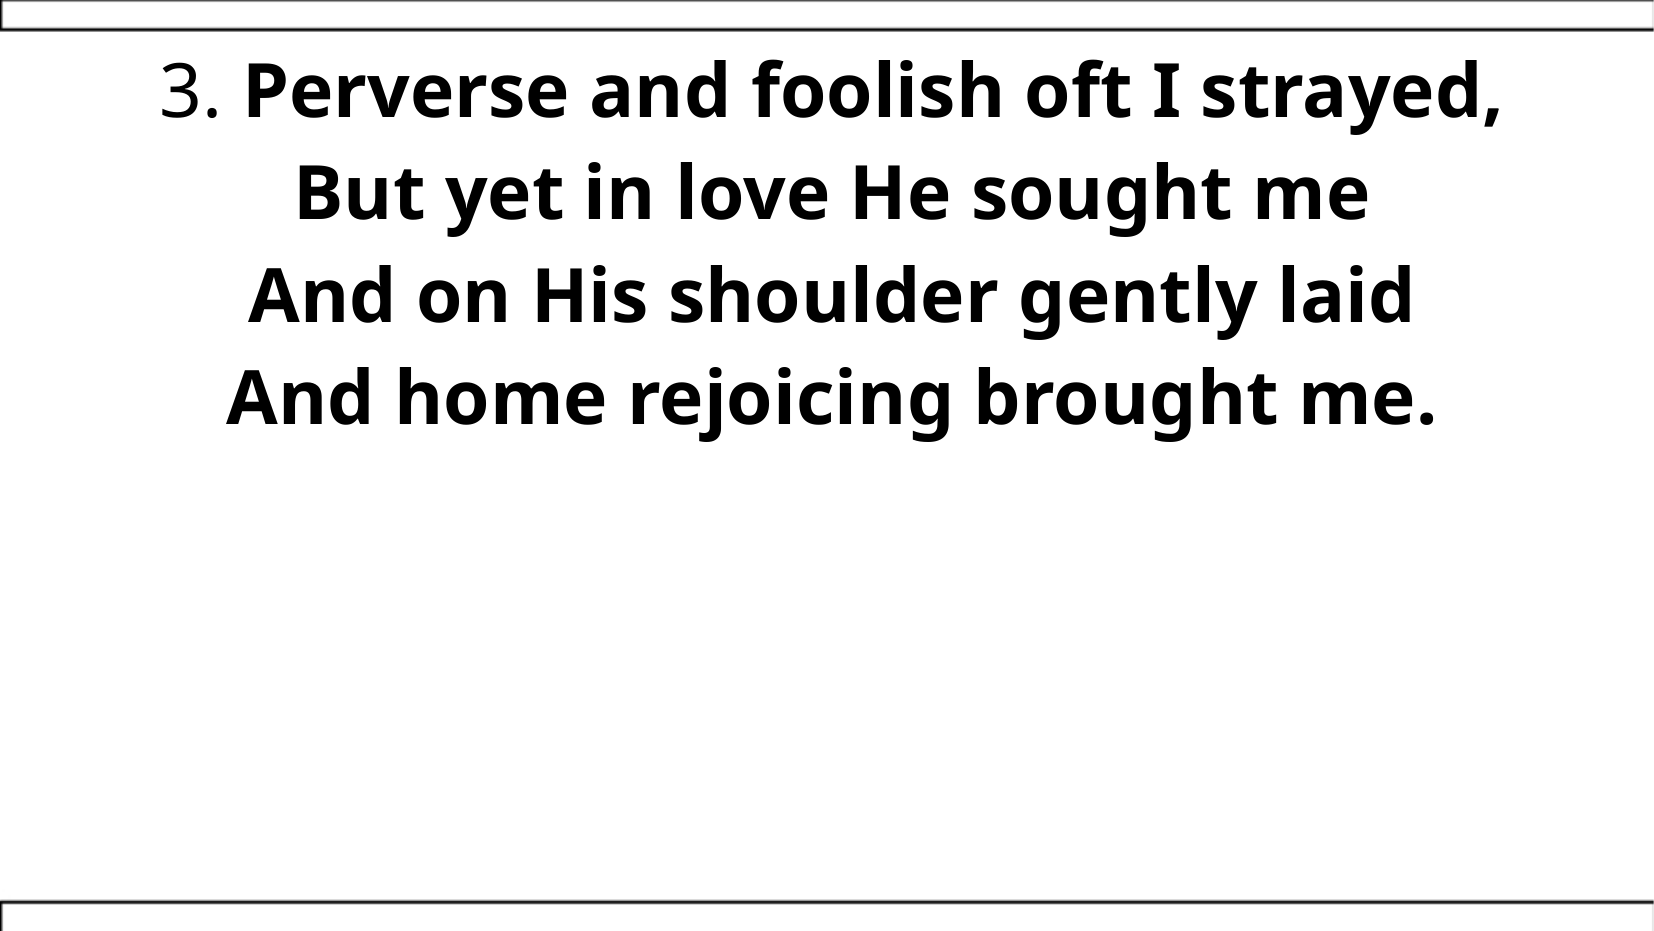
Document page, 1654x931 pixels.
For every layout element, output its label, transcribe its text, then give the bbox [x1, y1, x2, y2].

picture [0, 0, 1654, 931]
text_box 3. Perverse and foolish oft I strayed, But yet in love He sought me And on His shoulder gently laid And home rejoicing brought me. [105, 30, 1561, 457]
